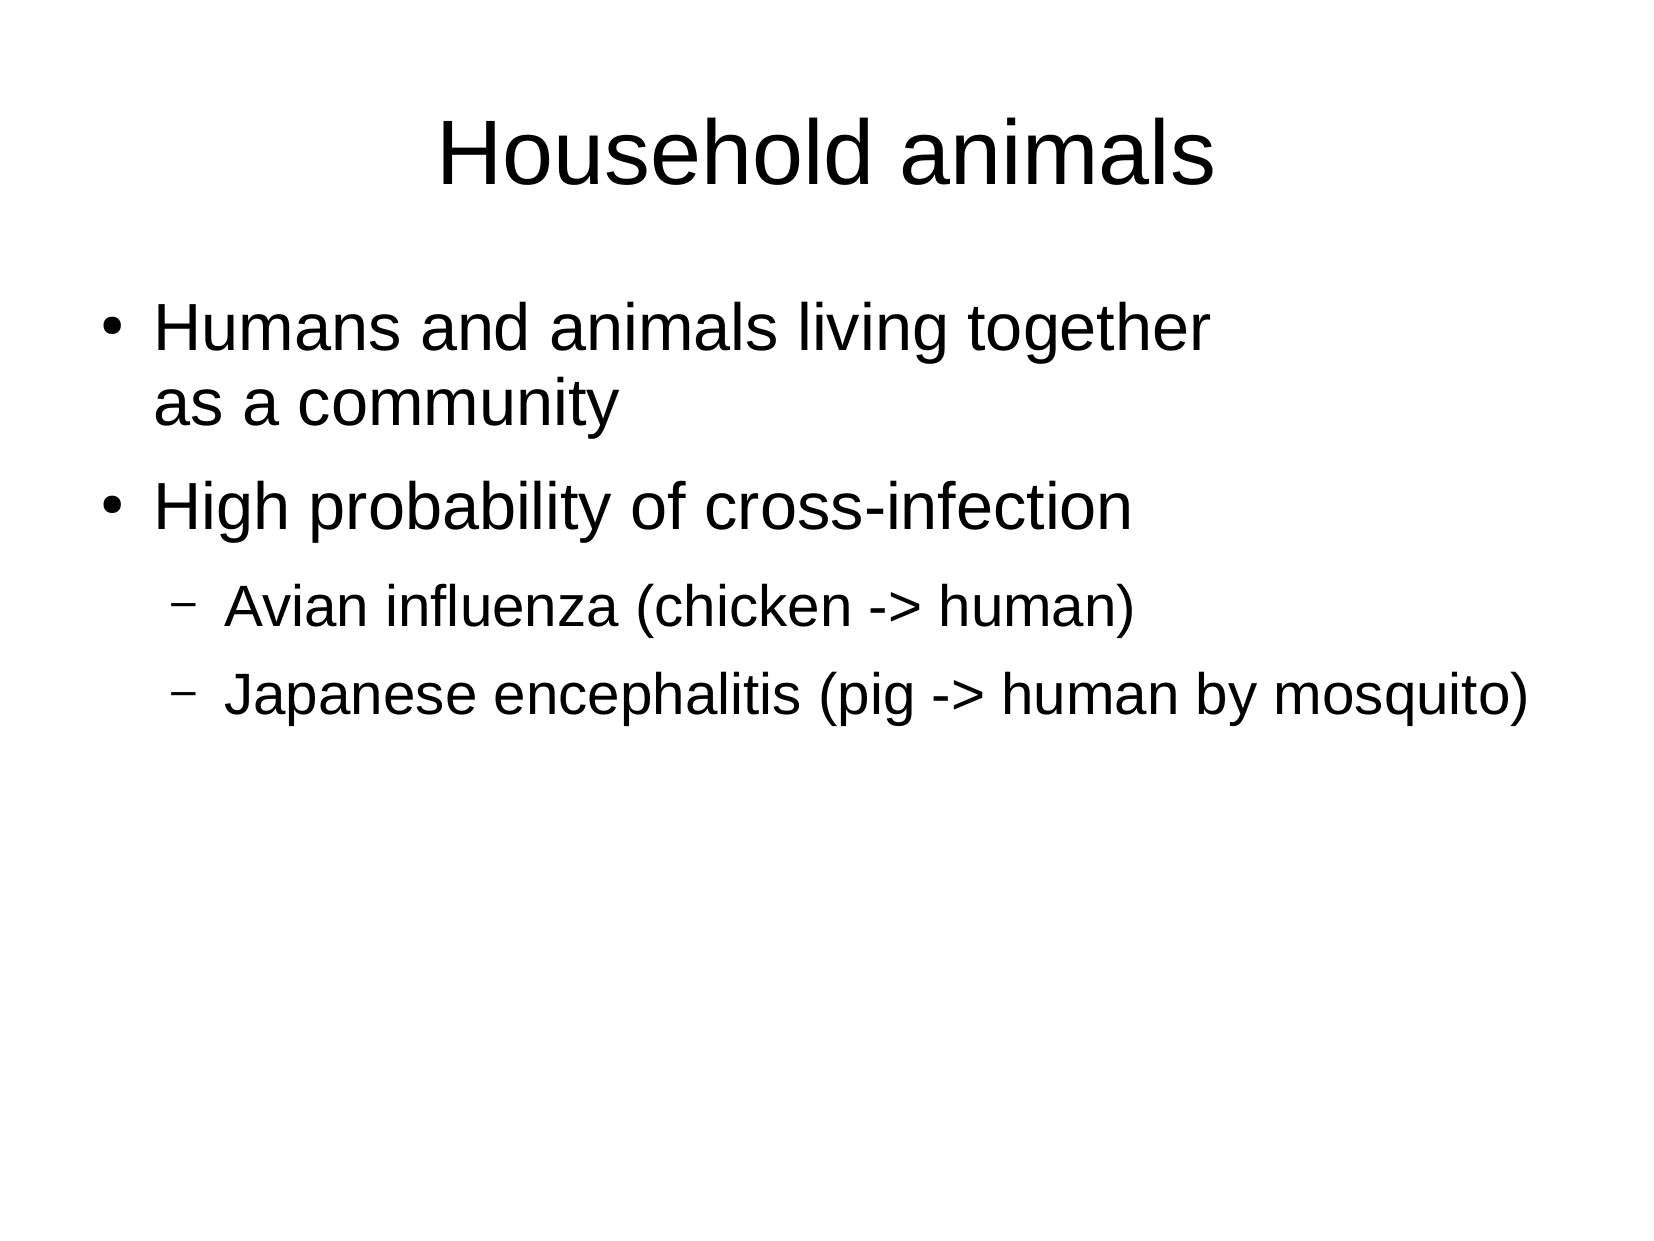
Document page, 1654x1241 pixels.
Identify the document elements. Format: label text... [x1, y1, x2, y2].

list Humans and animals living together as a community High probability of cross-infection Avian influenza (chicken -> human) Japanese encephalitis (pig -> human by mosquito) [82, 290, 1538, 1010]
title Household animals [82, 49, 1571, 257]
